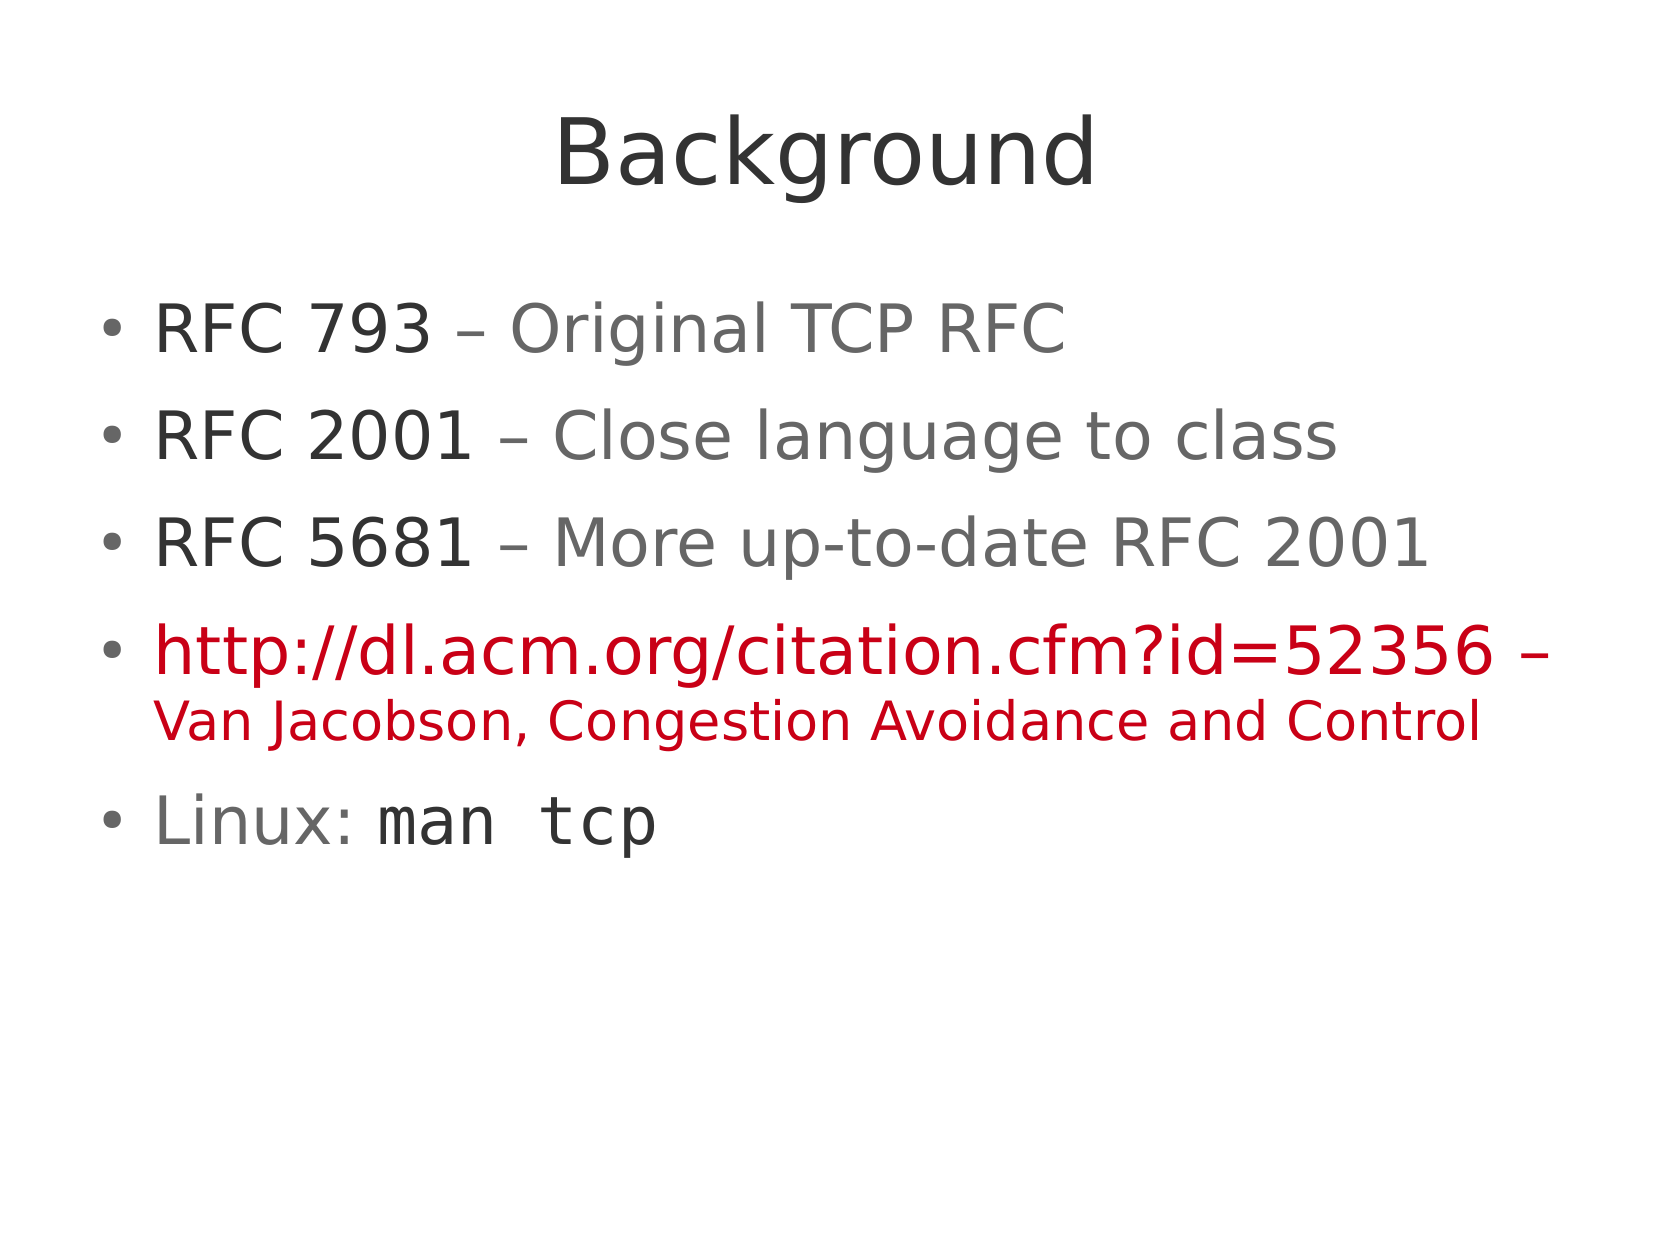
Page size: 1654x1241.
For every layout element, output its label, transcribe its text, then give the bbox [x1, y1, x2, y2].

title Background [82, 49, 1571, 257]
list RFC 793 – Original TCP RFC RFC 2001 – Close language to class RFC 5681 – More up-to-date RFC 2001 http://dl.acm.org/citation.cfm?id=52356 – Van Jacobson, Congestion Avoidance and Control Linux: man tcp [82, 290, 1571, 1109]
